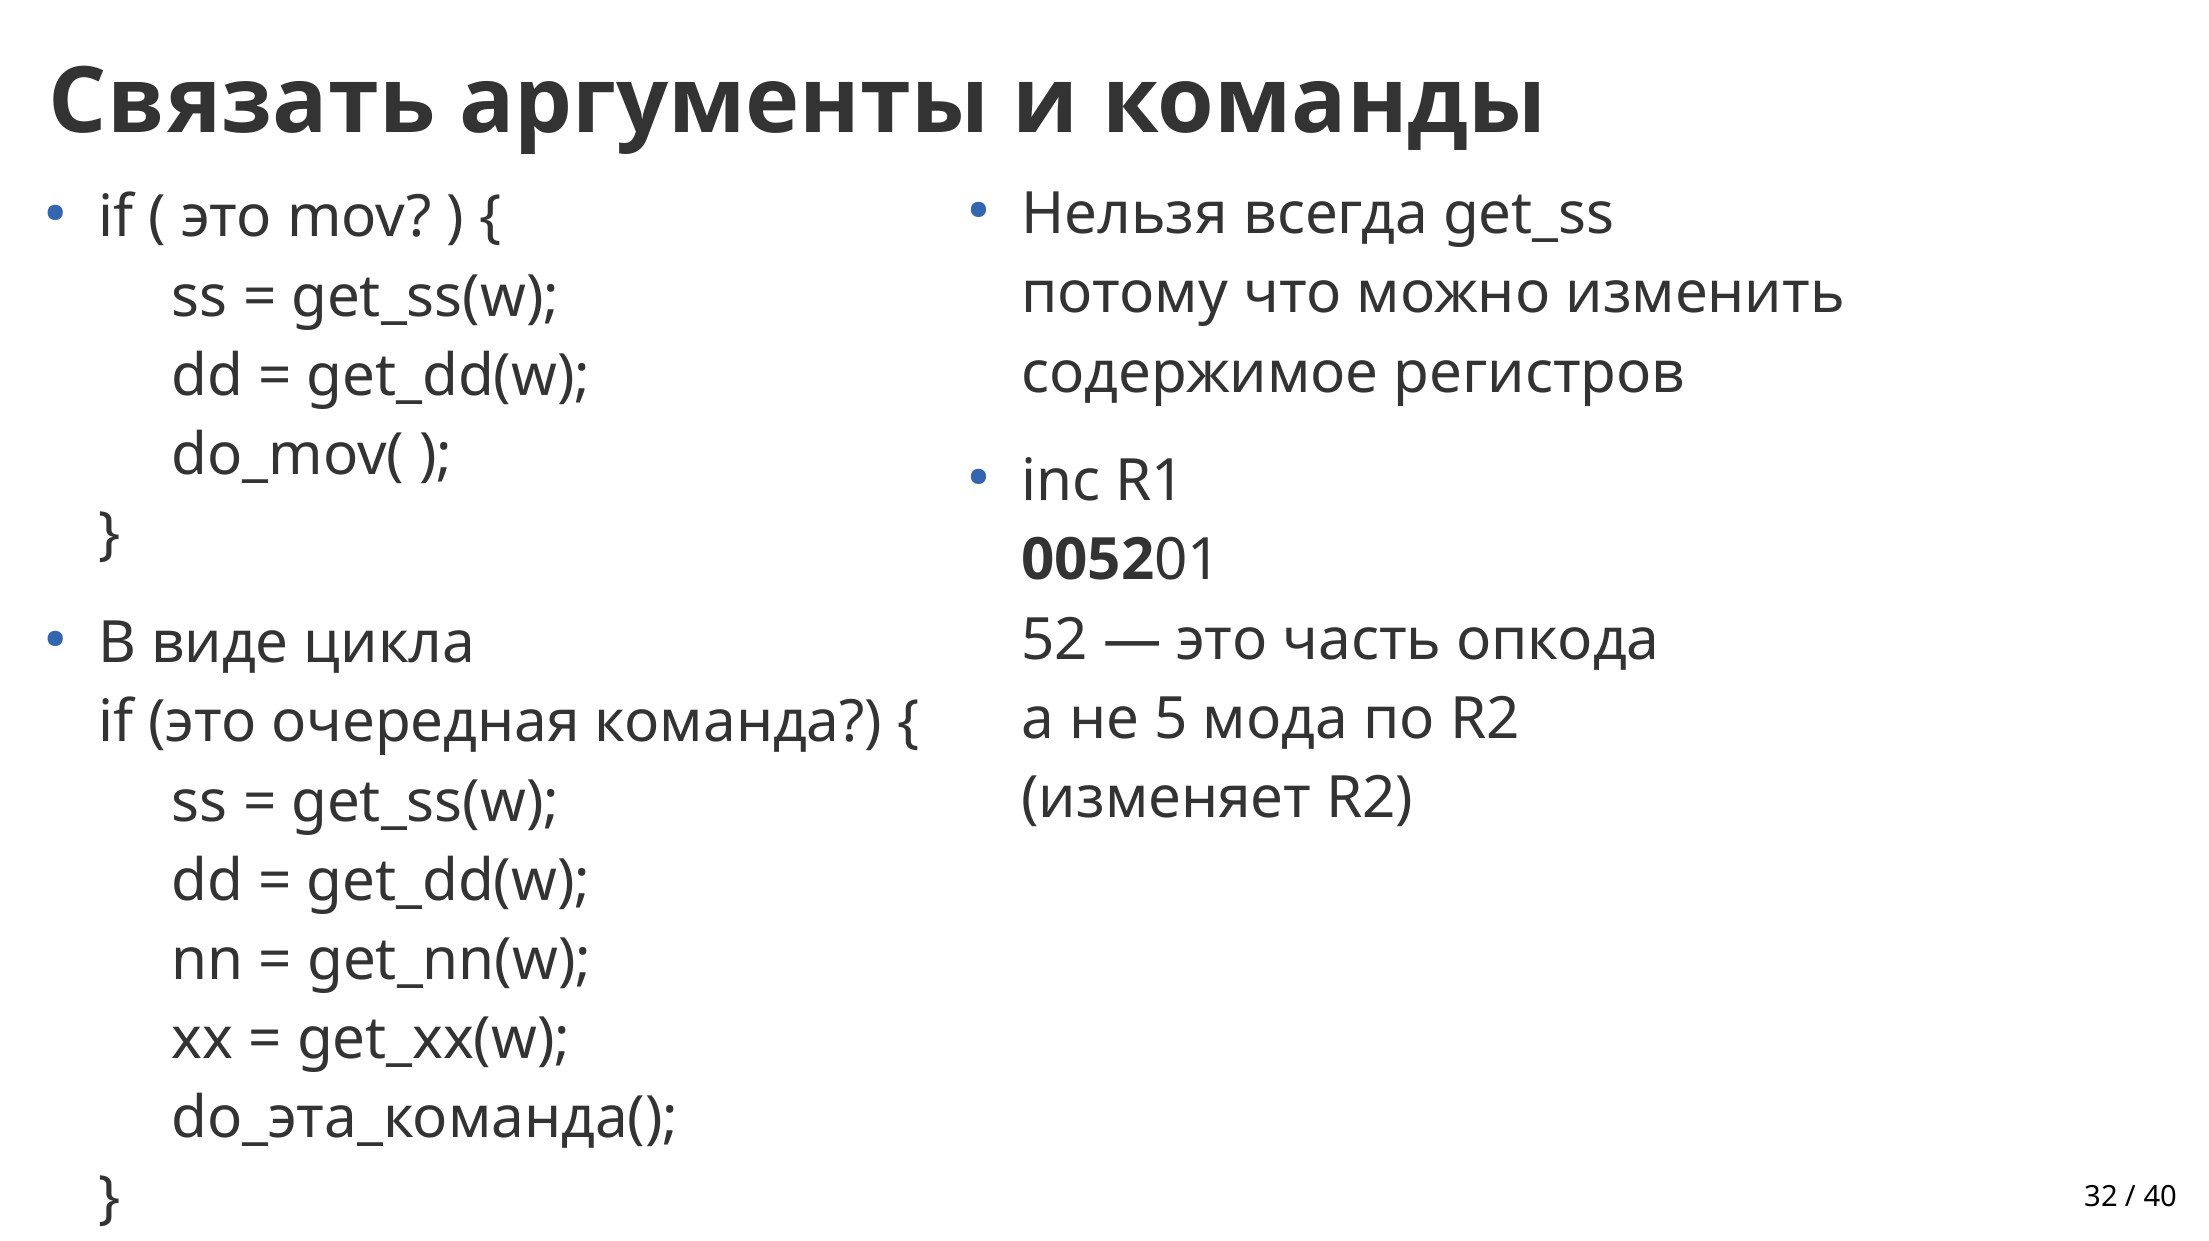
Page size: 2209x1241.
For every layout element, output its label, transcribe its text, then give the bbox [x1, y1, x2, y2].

list if ( это mov? ) { ss = get_ss(w); dd = get_dd(w); do_mov( ); } В виде цикла if (это очередная команда?) { ss = get_ss(w); dd = get_dd(w); nn = get_nn(w); xx = get_xx(w); do_эта_команда(); } [27, 174, 974, 1155]
title Связать аргументы и команды [48, 34, 2174, 160]
list Нельзя всегда get_ss потому что можно изменить содержимое регистров inc R1 005201 52 — это часть опкода а не 5 мода по R2 (изменяет R2) [950, 171, 1897, 1152]
